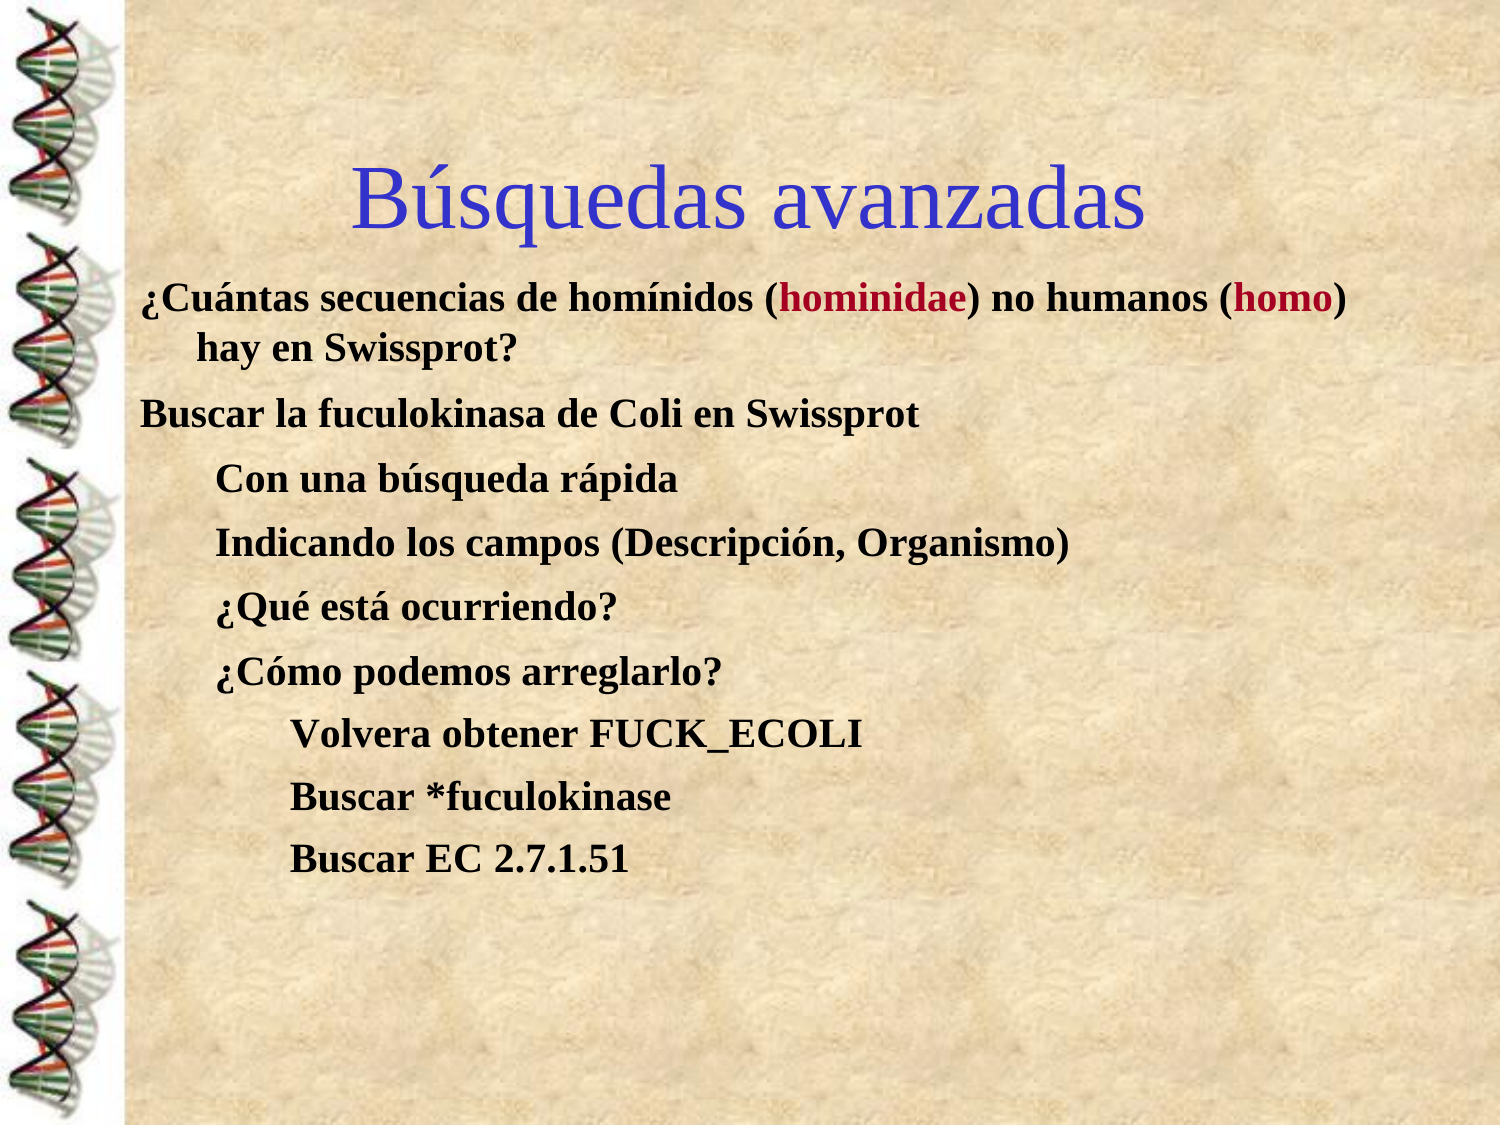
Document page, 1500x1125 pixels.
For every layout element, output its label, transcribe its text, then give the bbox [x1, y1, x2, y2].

title Búsquedas avanzadas [112, 99, 1388, 288]
list ¿Cuántas secuencias de homínidos (hominidae) no humanos (homo) hay en Swissprot? Buscar la fuculokinasa de Coli en Swissprot Con una búsqueda rápida Indicando los campos (Descripción, Organismo) ¿Qué está ocurriendo? ¿Cómo podemos arreglarlo? Volvera obtener FUCK_ECOLI Buscar *fuculokinase Buscar EC 2.7.1.51 [125, 262, 1401, 1063]
picture [0, 0, 1500, 1125]
